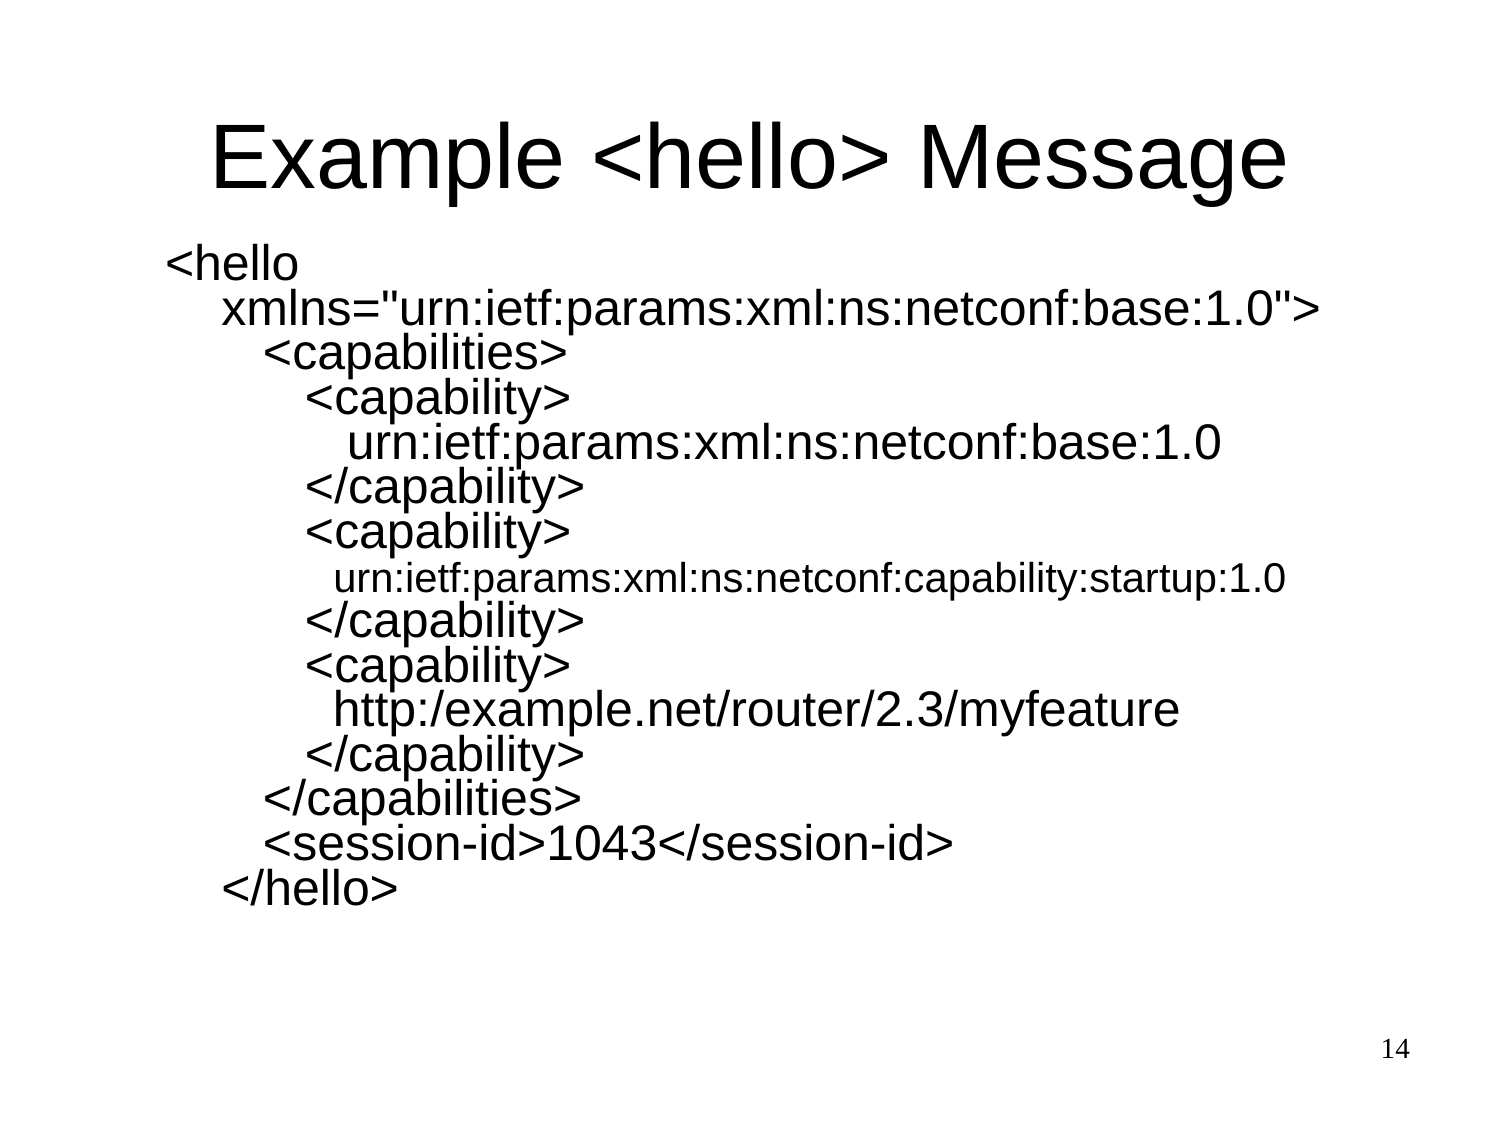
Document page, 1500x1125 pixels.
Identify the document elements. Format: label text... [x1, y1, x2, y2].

list <hello xmlns="urn:ietf:params:xml:ns:netconf:base:1.0"> <capabilities> <capability> urn:ietf:params:xml:ns:netconf:base:1.0 </capability> <capability> urn:ietf:params:xml:ns:netconf:capability:startup:1.0 </capability> <capability> http:/example.net/router/2.3/myfeature </capability> </capabilities> <session-id>1043</session-id> </hello> [149, 237, 1400, 1047]
title Example <hello> Message [75, 61, 1426, 216]
